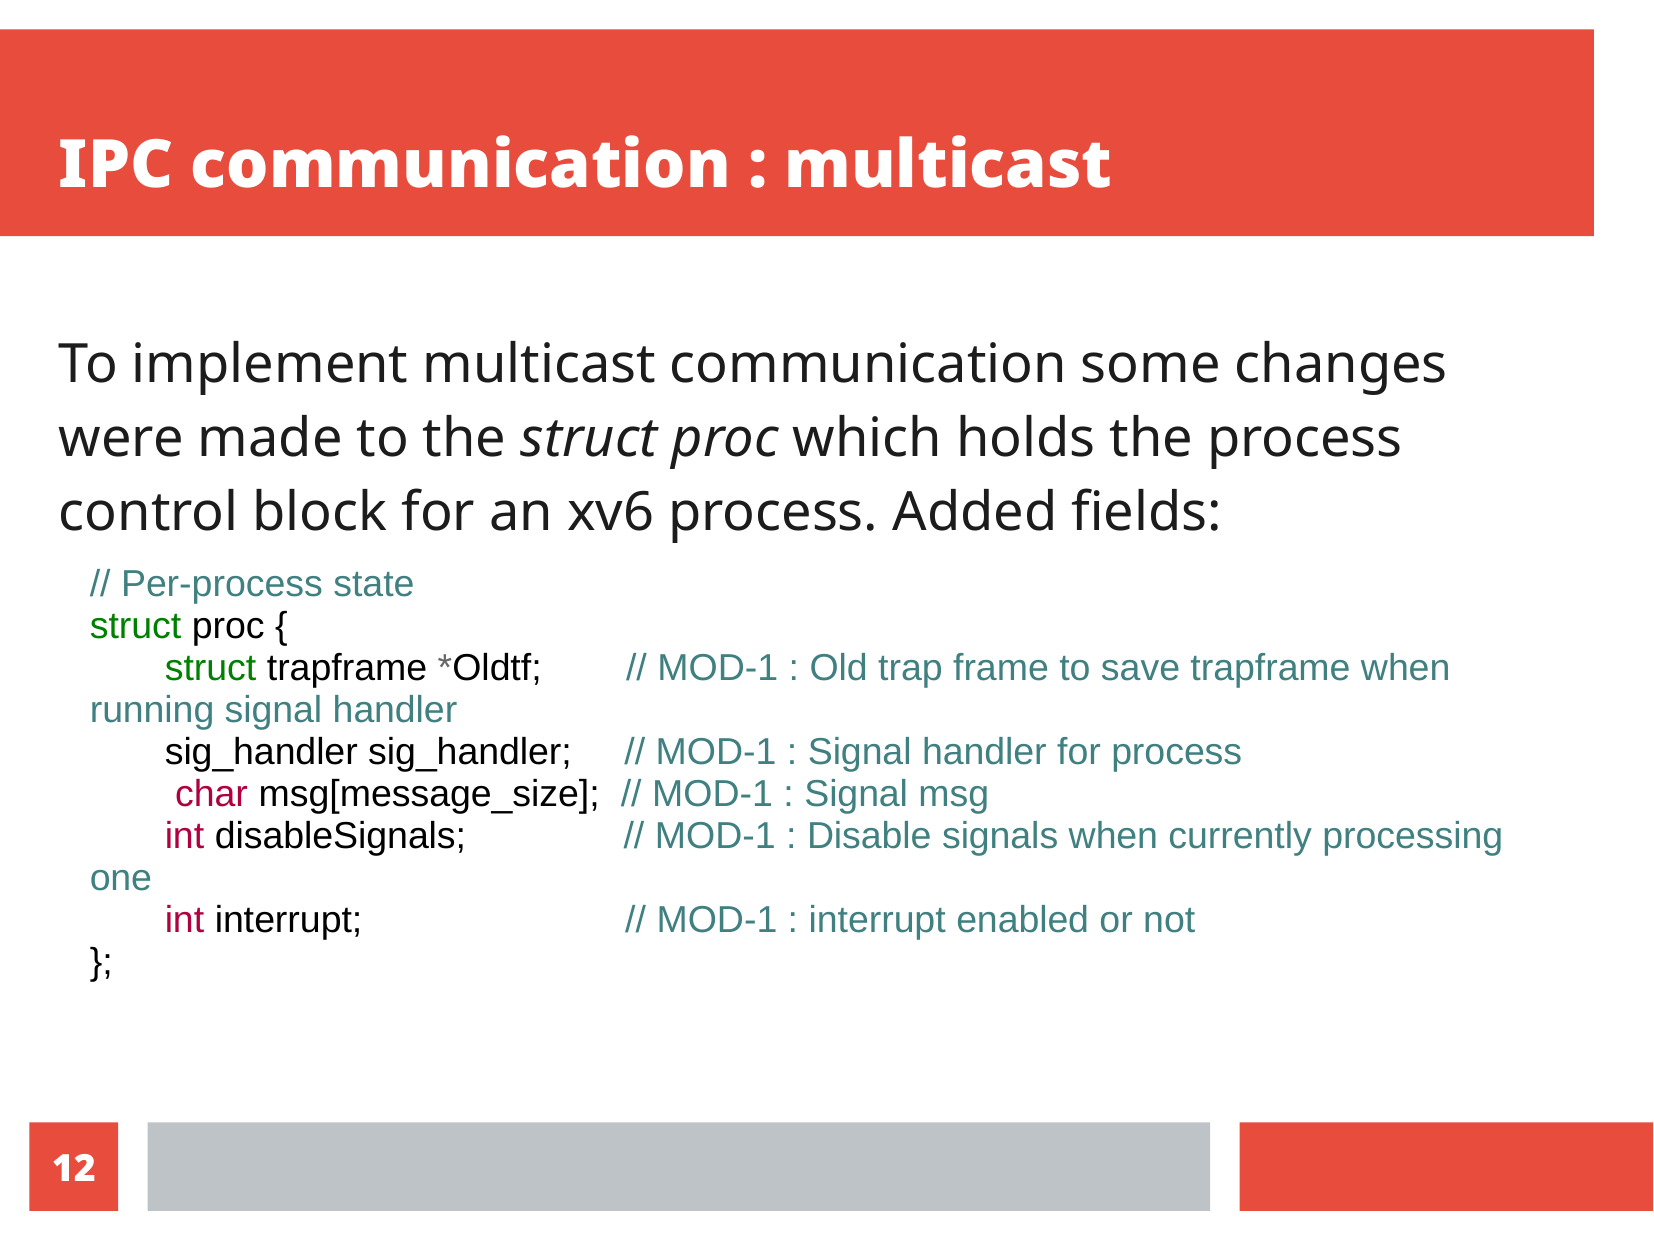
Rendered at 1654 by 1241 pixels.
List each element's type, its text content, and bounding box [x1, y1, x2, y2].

text_box // Per-process state struct proc { struct trapframe *Oldtf; // MOD-1 : Old trap frame to save trapframe when running signal handler sig_handler sig_handler; // MOD-1 : Signal handler for process char msg[message_size]; // MOD-1 : Signal msg int disableSignals; // MOD-1 : Disable signals when currently processing one int interrupt; // MOD-1 : interrupt enabled or not }; [75, 555, 1546, 1032]
title IPC communication : multicast [58, 59, 1594, 207]
list To implement multicast communication some changes were made to the struct proc which holds the process control block for an xv6 process. Added fields: [58, 324, 1565, 1093]
